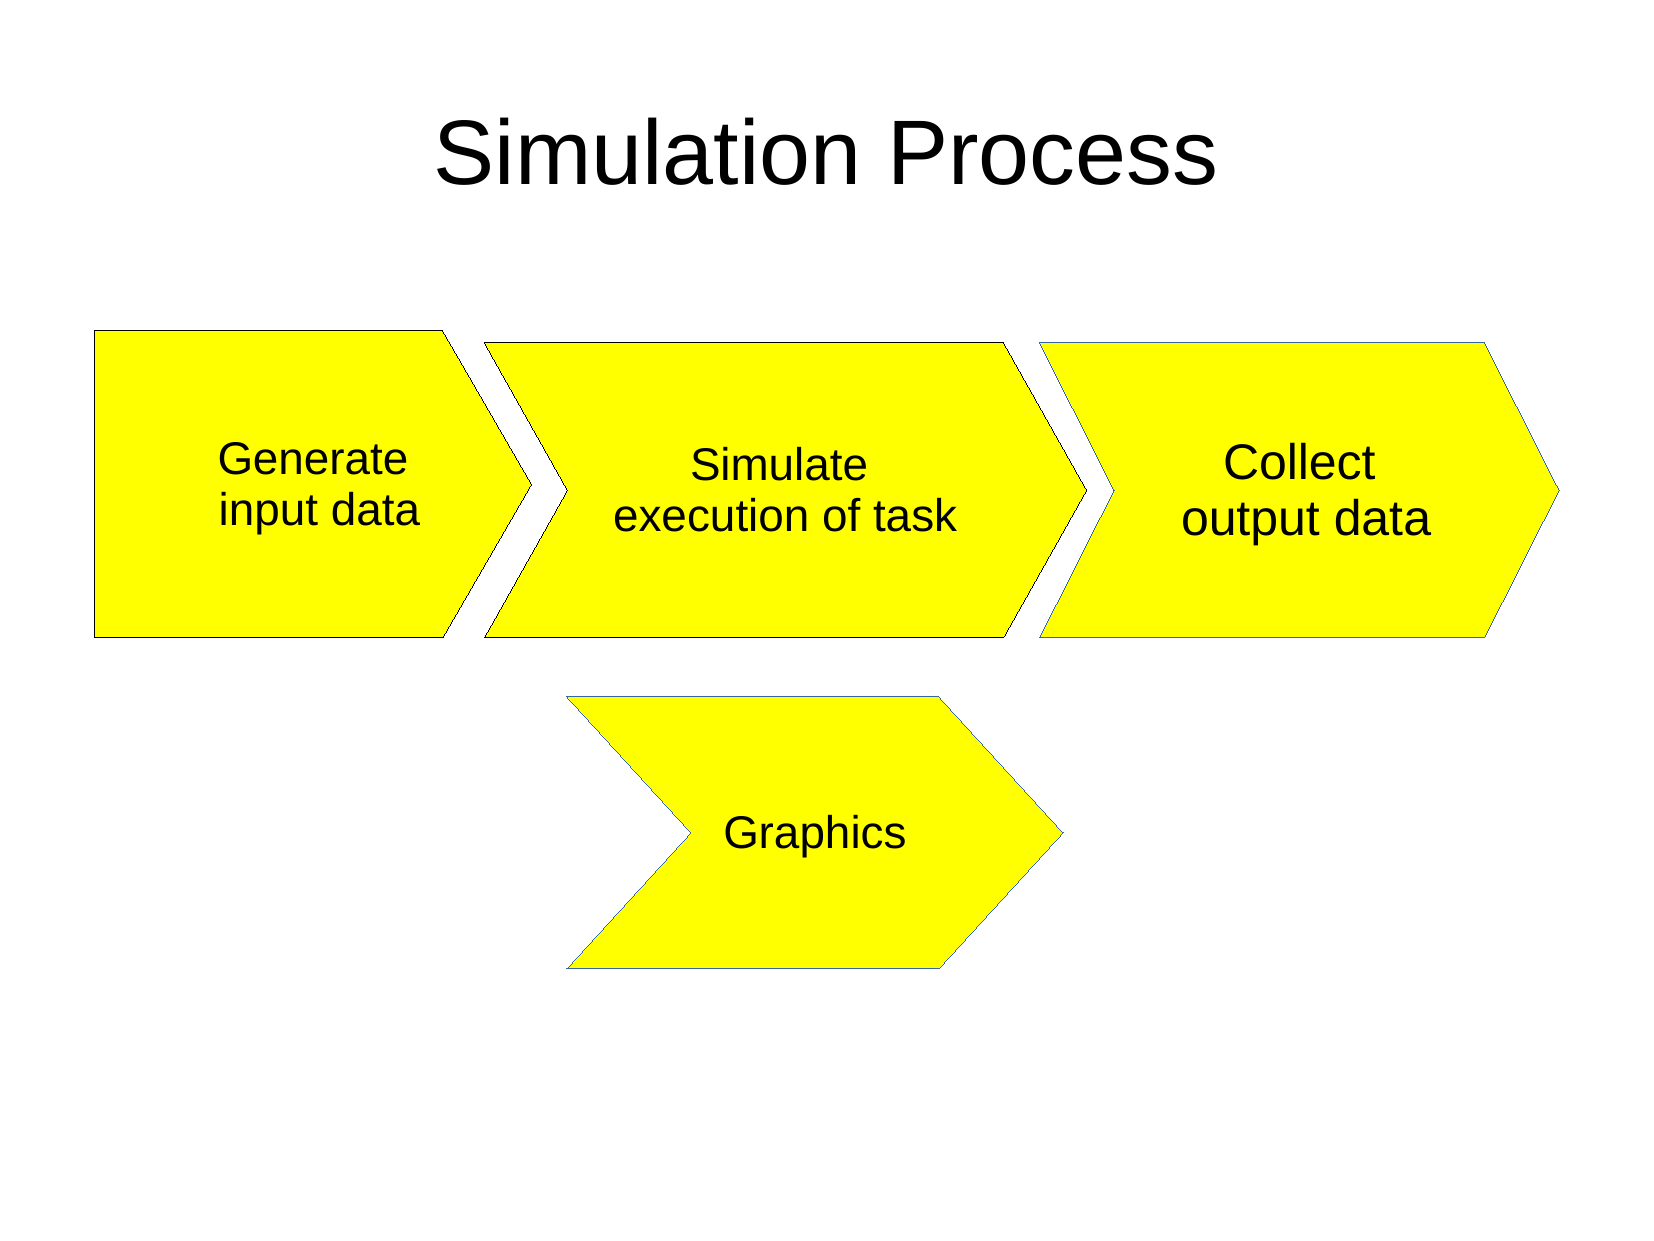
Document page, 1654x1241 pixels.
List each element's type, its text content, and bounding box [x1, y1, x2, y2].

text_box Graphics [566, 696, 1064, 969]
title Simulation Process [82, 49, 1571, 257]
text_box Simulate execution of task [484, 342, 1087, 638]
text_box Collect output data [1039, 342, 1560, 638]
text_box Generate input data [94, 330, 532, 638]
